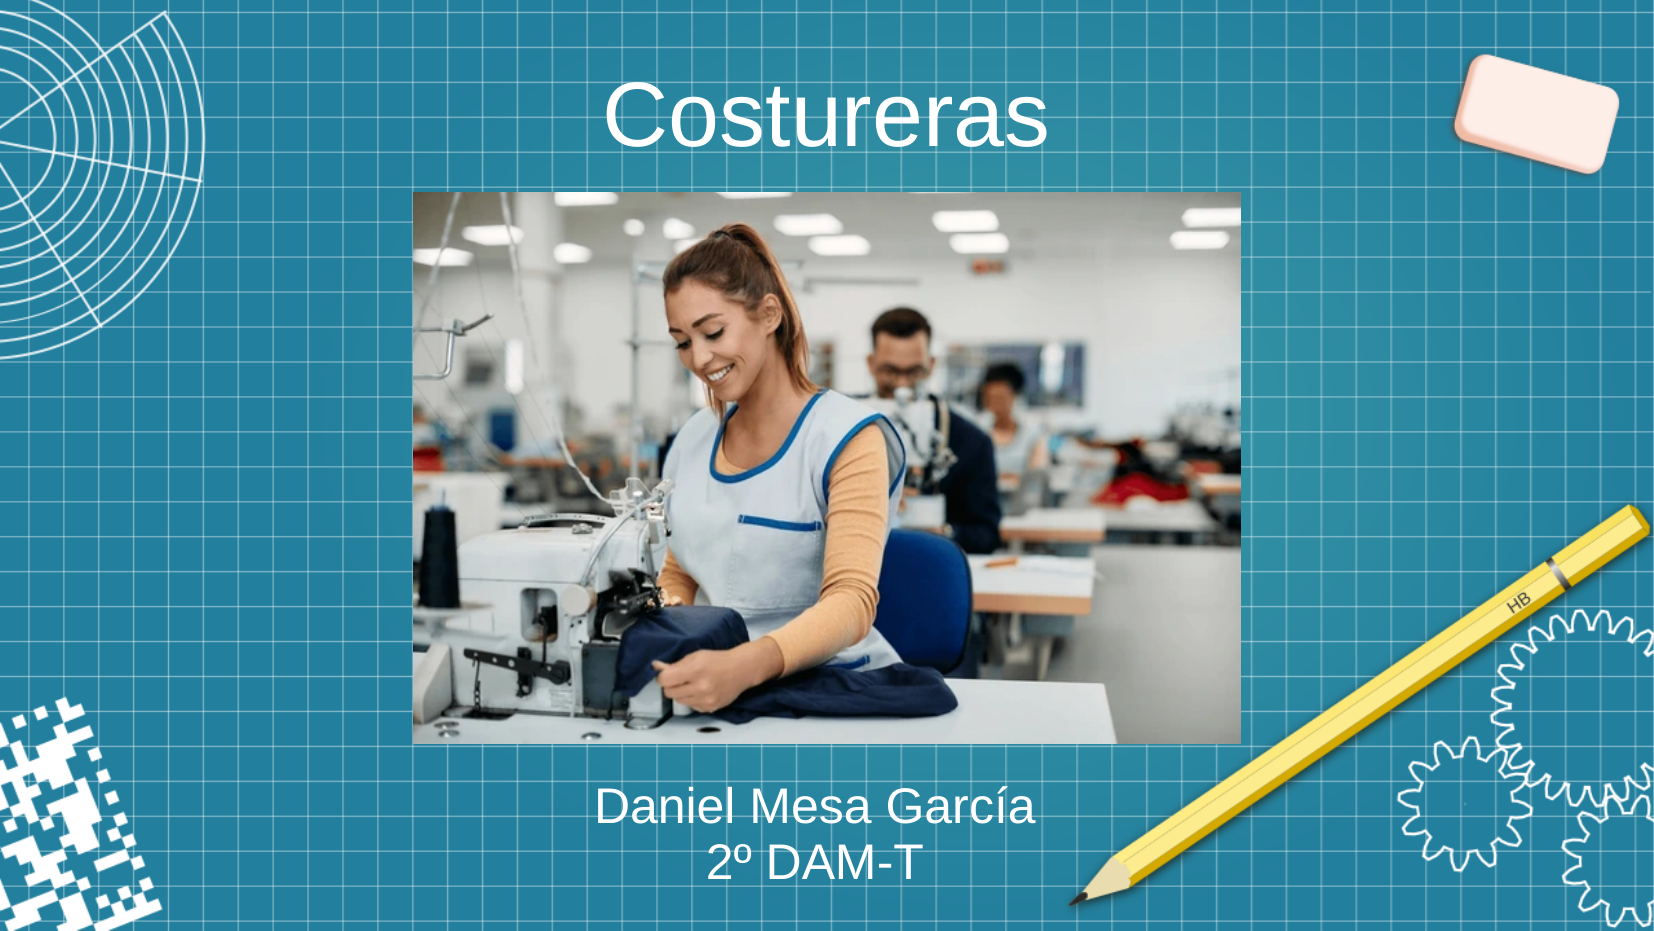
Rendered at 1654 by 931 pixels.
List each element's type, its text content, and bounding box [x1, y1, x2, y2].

subtitle Daniel Mesa García 2º DAM-T [442, 767, 1187, 901]
picture [0, 0, 1654, 931]
title Costureras [82, 37, 1571, 193]
